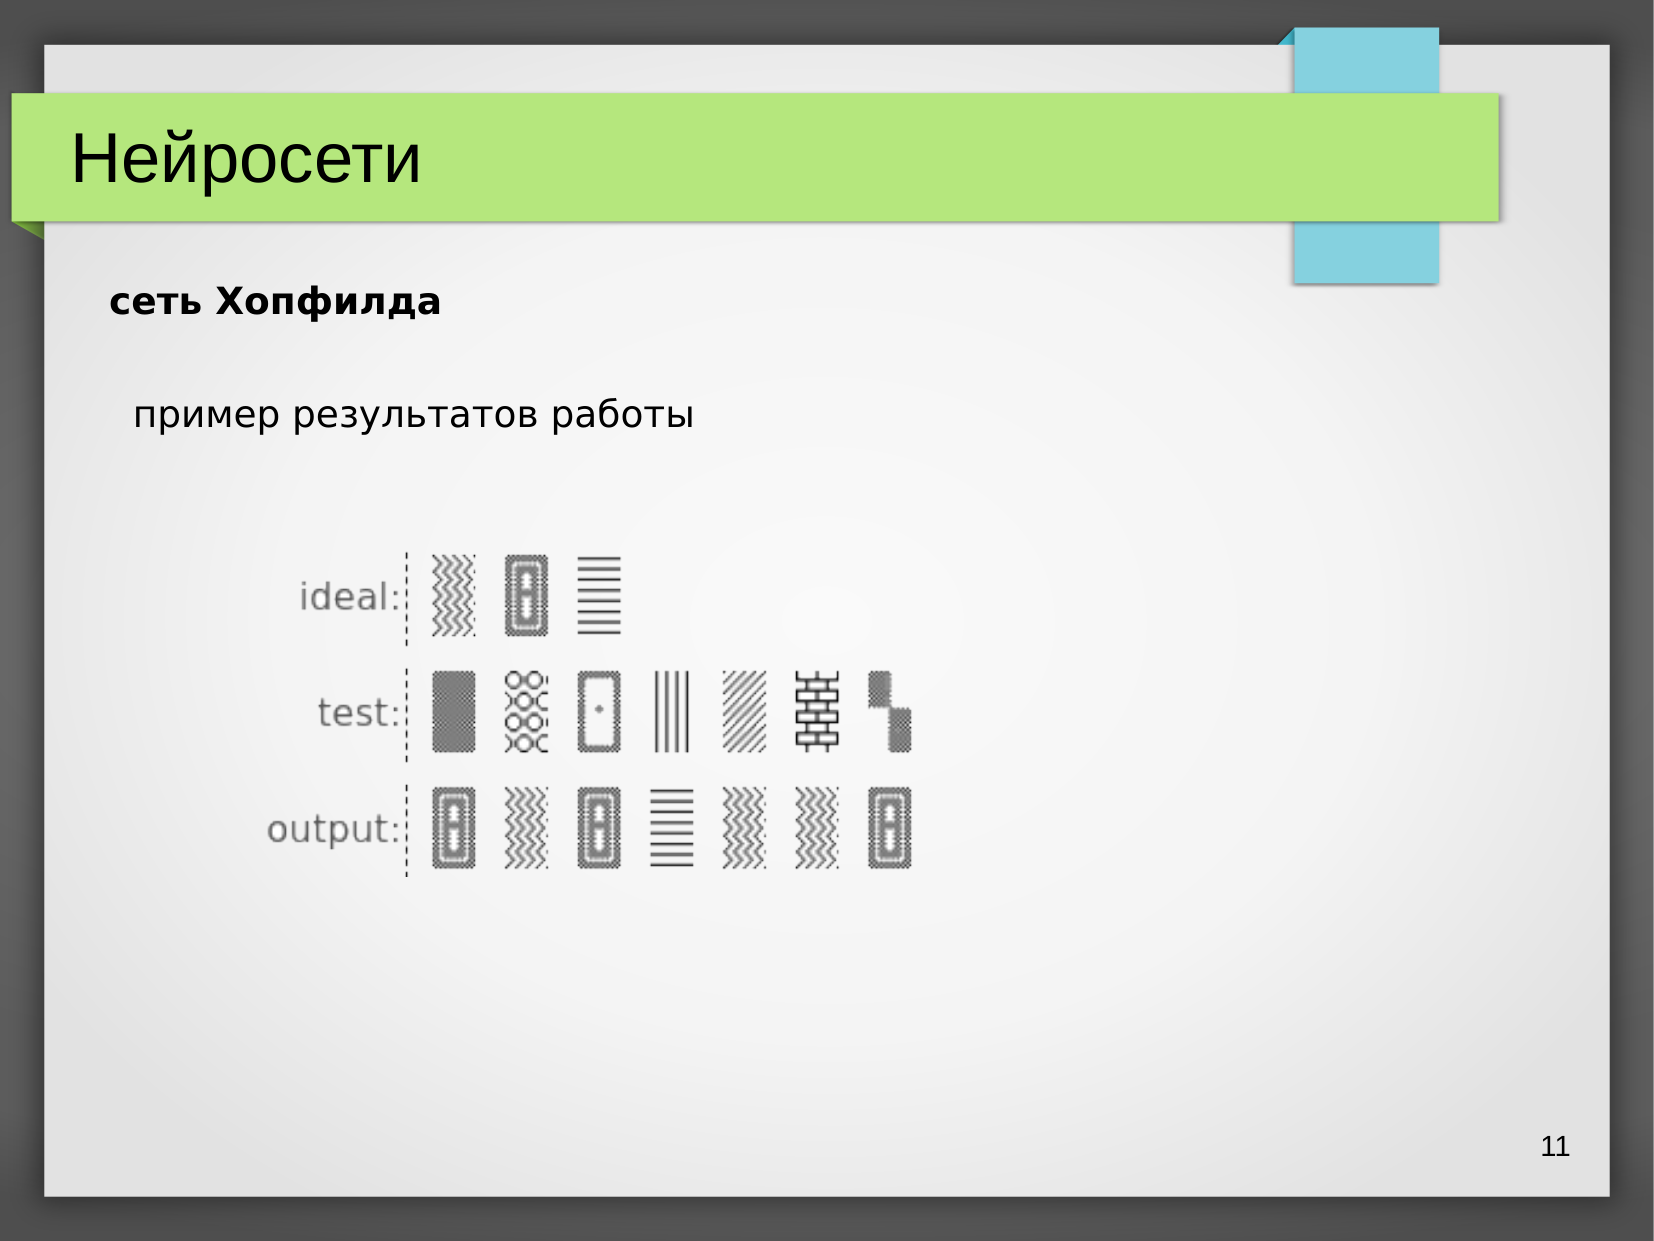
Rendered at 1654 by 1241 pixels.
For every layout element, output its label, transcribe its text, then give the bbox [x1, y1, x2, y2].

text_box сеть Хопфилда [94, 272, 532, 331]
picture [0, 0, 1654, 1241]
title Нейросети [70, 118, 1205, 199]
text_box пример результатов работы [118, 385, 780, 488]
